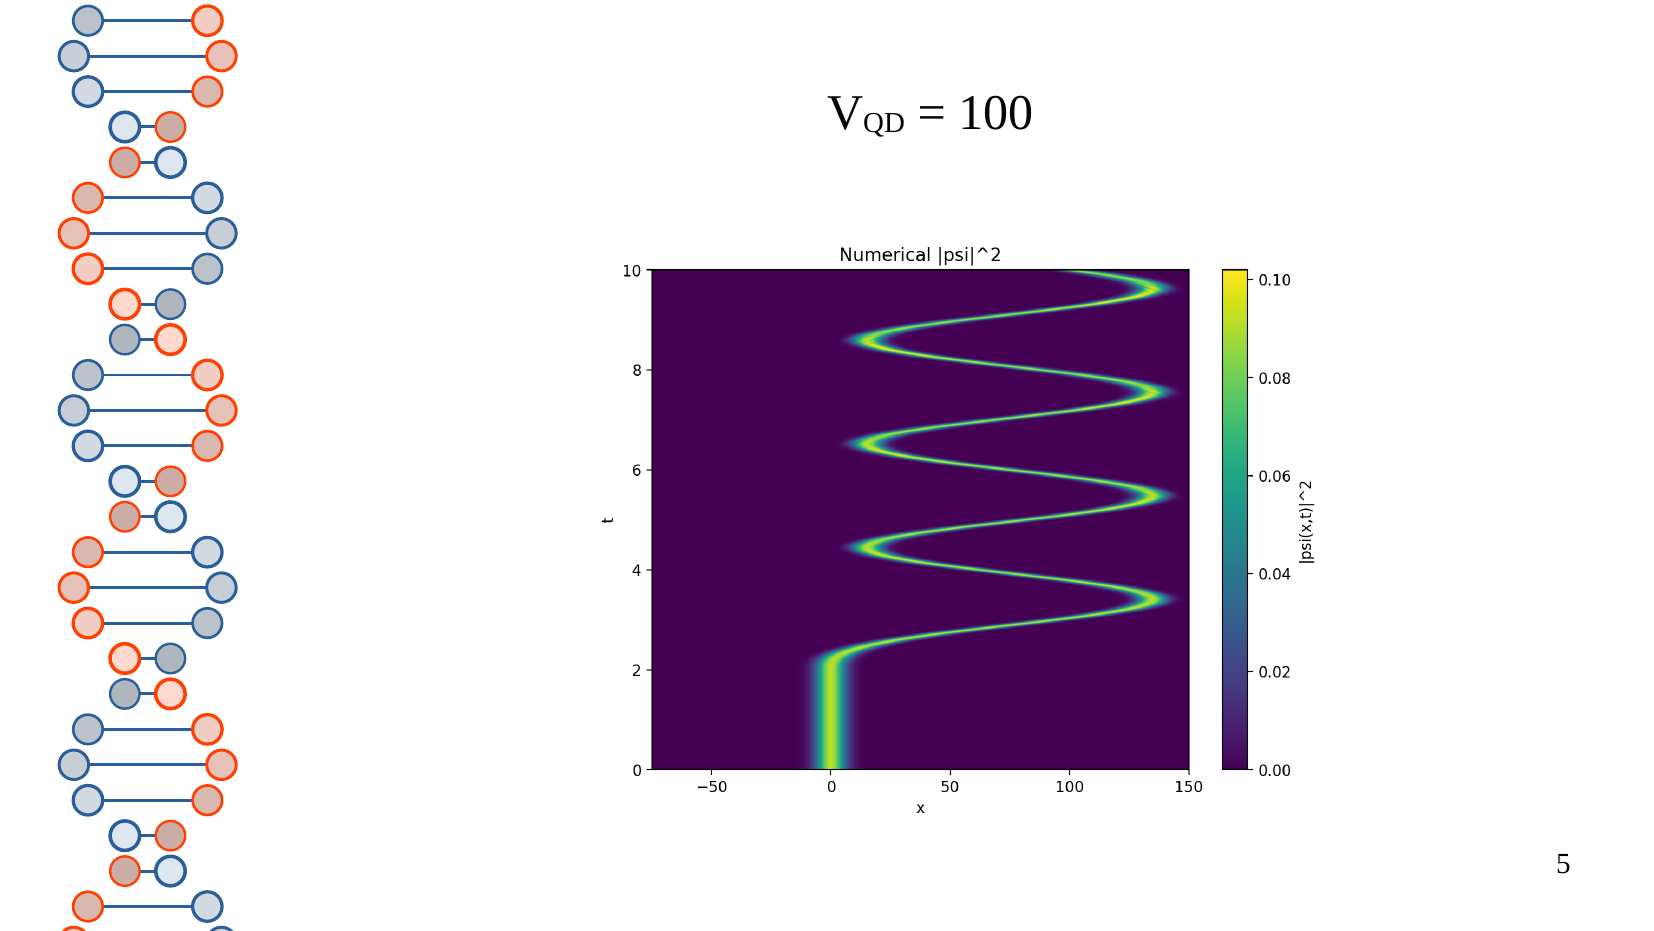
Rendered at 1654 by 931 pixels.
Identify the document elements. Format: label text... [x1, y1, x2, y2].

title VQD = 100 [265, 35, 1595, 189]
picture [590, 236, 1323, 827]
